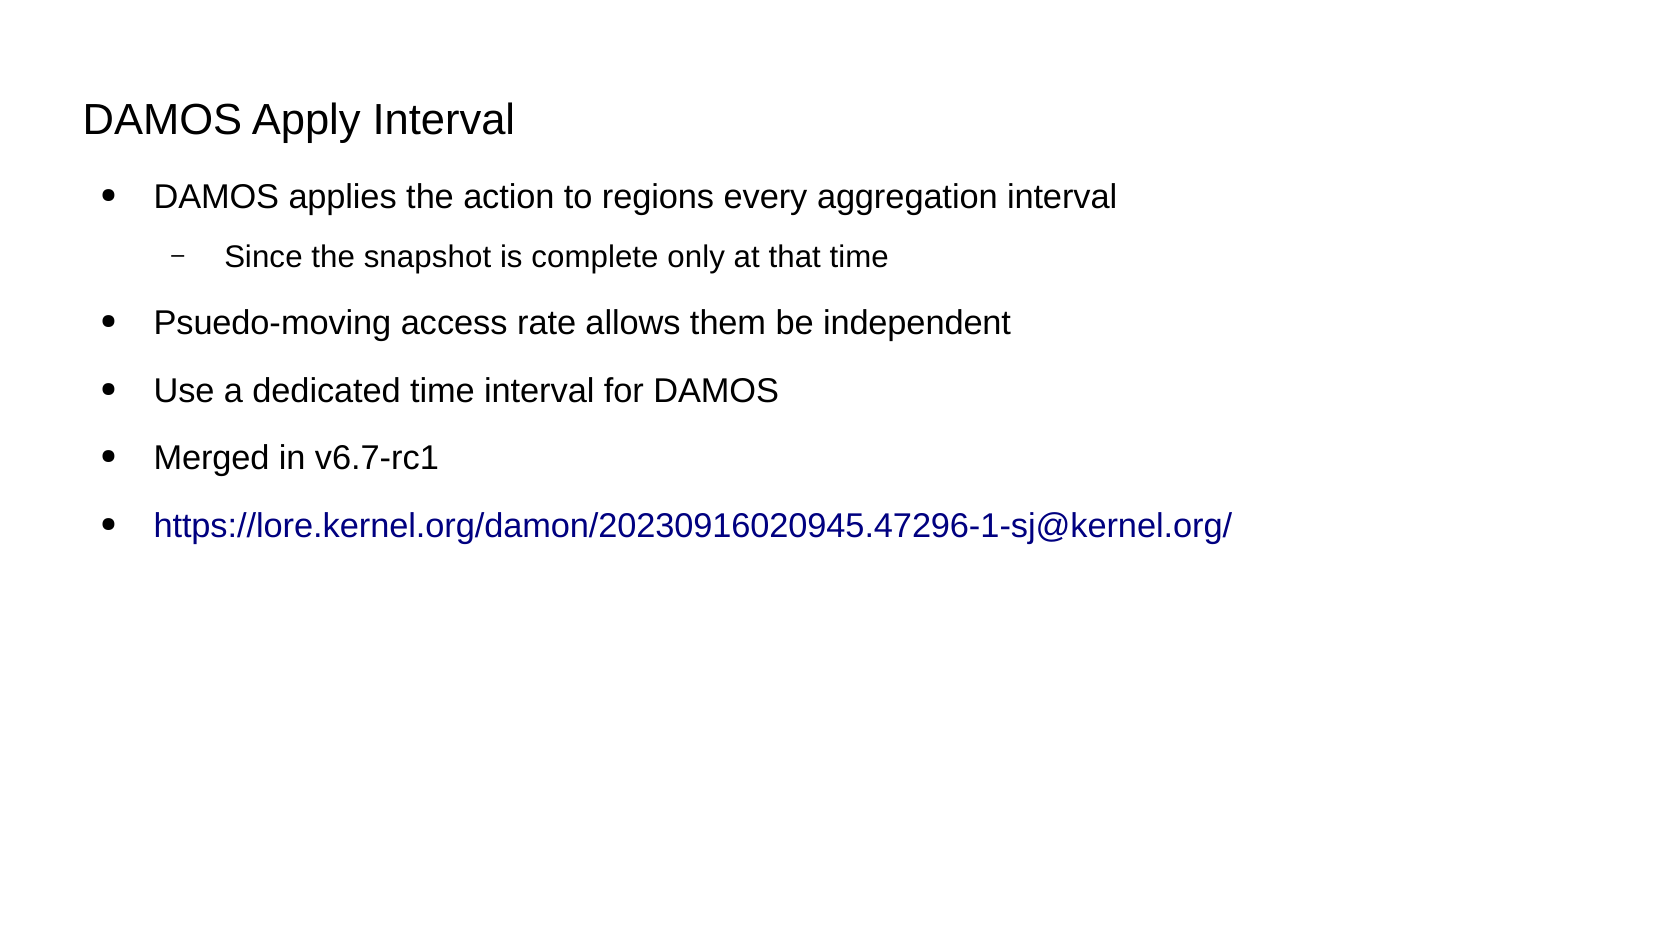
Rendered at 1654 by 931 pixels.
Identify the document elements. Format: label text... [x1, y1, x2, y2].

list DAMOS applies the action to regions every aggregation interval Since the snapshot is complete only at that time Psuedo-moving access rate allows them be independent Use a dedicated time interval for DAMOS Merged in v6.7-rc1 https://lore.kernel.org/damon/20230916020945.47296-1-sj@kernel.org/ [82, 177, 1571, 833]
title DAMOS Apply Interval [82, 81, 1571, 157]
